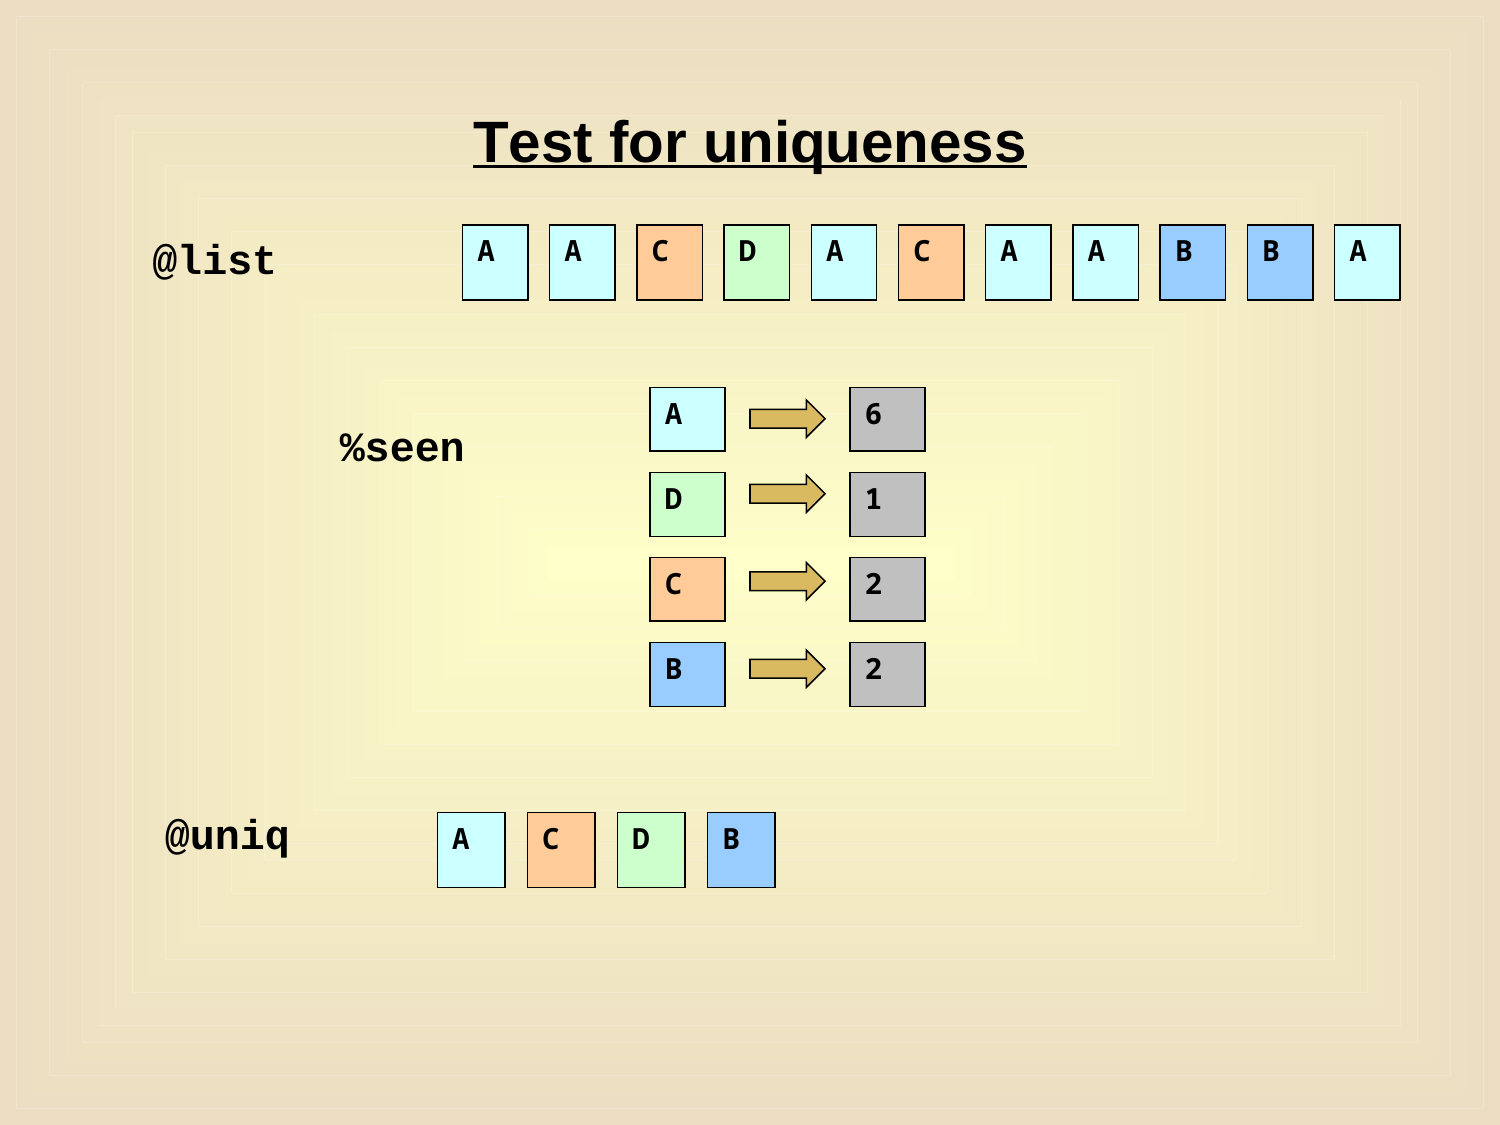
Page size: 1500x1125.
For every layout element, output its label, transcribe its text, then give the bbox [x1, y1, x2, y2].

text_box C [650, 557, 726, 622]
text_box D [617, 812, 685, 888]
text_box A [650, 387, 726, 452]
text_box C [527, 812, 595, 888]
text_box A [1334, 224, 1401, 301]
text_box 6 [849, 387, 926, 452]
text_box 2 [849, 557, 926, 622]
text_box @uniq [150, 800, 388, 866]
text_box %seen [324, 412, 563, 478]
text_box B [1160, 224, 1226, 301]
text_box C [898, 224, 964, 301]
text_box B [650, 642, 726, 707]
text_box D [724, 224, 790, 301]
text_box B [1247, 224, 1313, 301]
text_box A [1072, 224, 1139, 301]
text_box A [462, 224, 528, 301]
text_box [750, 649, 826, 688]
text_box A [811, 224, 877, 301]
text_box D [650, 472, 726, 537]
text_box [750, 399, 826, 438]
text_box A [437, 812, 505, 888]
text_box @list [137, 224, 376, 291]
text_box 2 [849, 642, 926, 707]
text_box [750, 474, 826, 513]
text_box A [985, 224, 1052, 301]
text_box B [707, 812, 775, 888]
text_box C [636, 224, 703, 301]
text_box [750, 562, 826, 601]
text_box A [549, 224, 616, 301]
text_box 1 [849, 472, 926, 537]
title Test for uniqueness [75, 45, 1426, 233]
